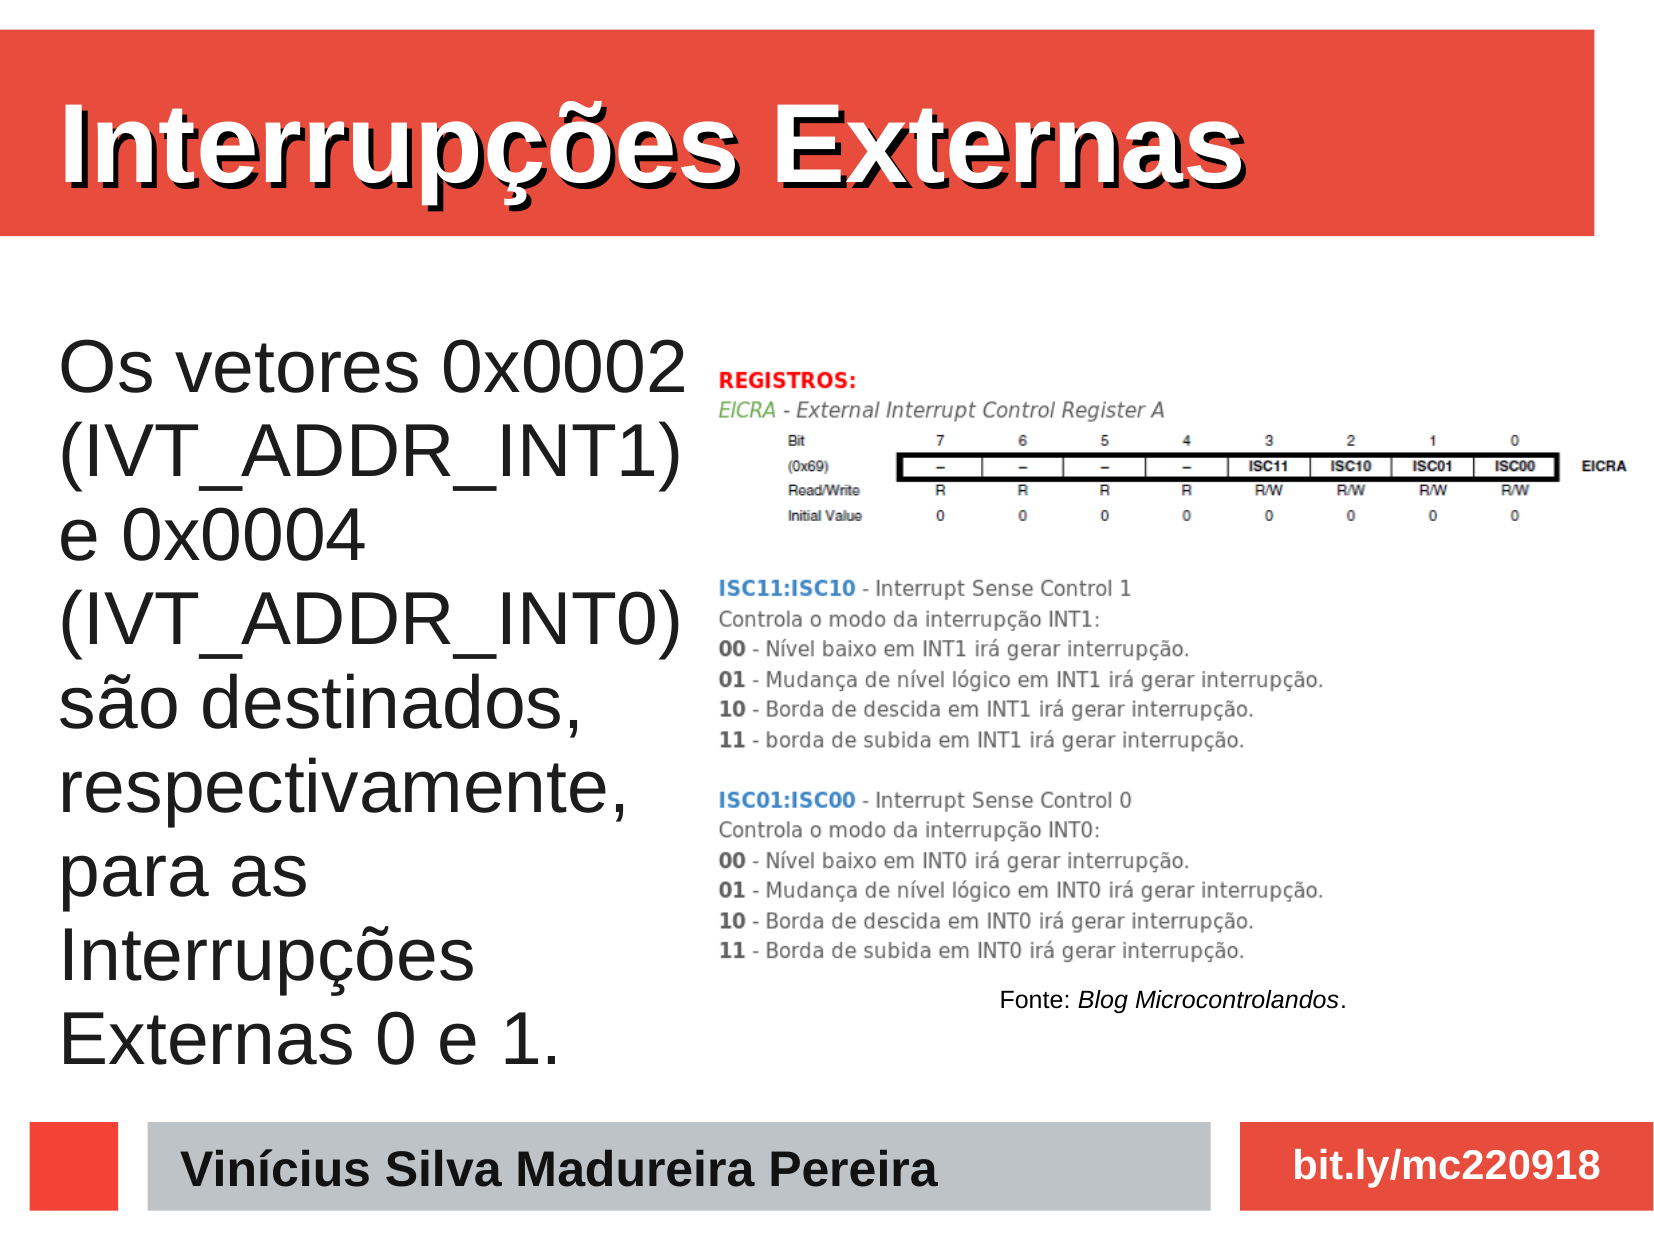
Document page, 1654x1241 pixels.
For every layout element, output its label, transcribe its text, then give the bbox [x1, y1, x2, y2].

list Os vetores 0x0002 (IVT_ADDR_INT1) e 0x0004 (IVT_ADDR_INT0) são destinados, respectivamente, para as Interrupções Externas 0 e 1. [59, 324, 709, 1093]
text_box bit.ly/mc220918 [1228, 1133, 1654, 1205]
title Interrupções Externas [59, 59, 1595, 207]
picture [708, 348, 1638, 981]
text_box Vinícius Silva Madureira Pereira [165, 1133, 1170, 1205]
